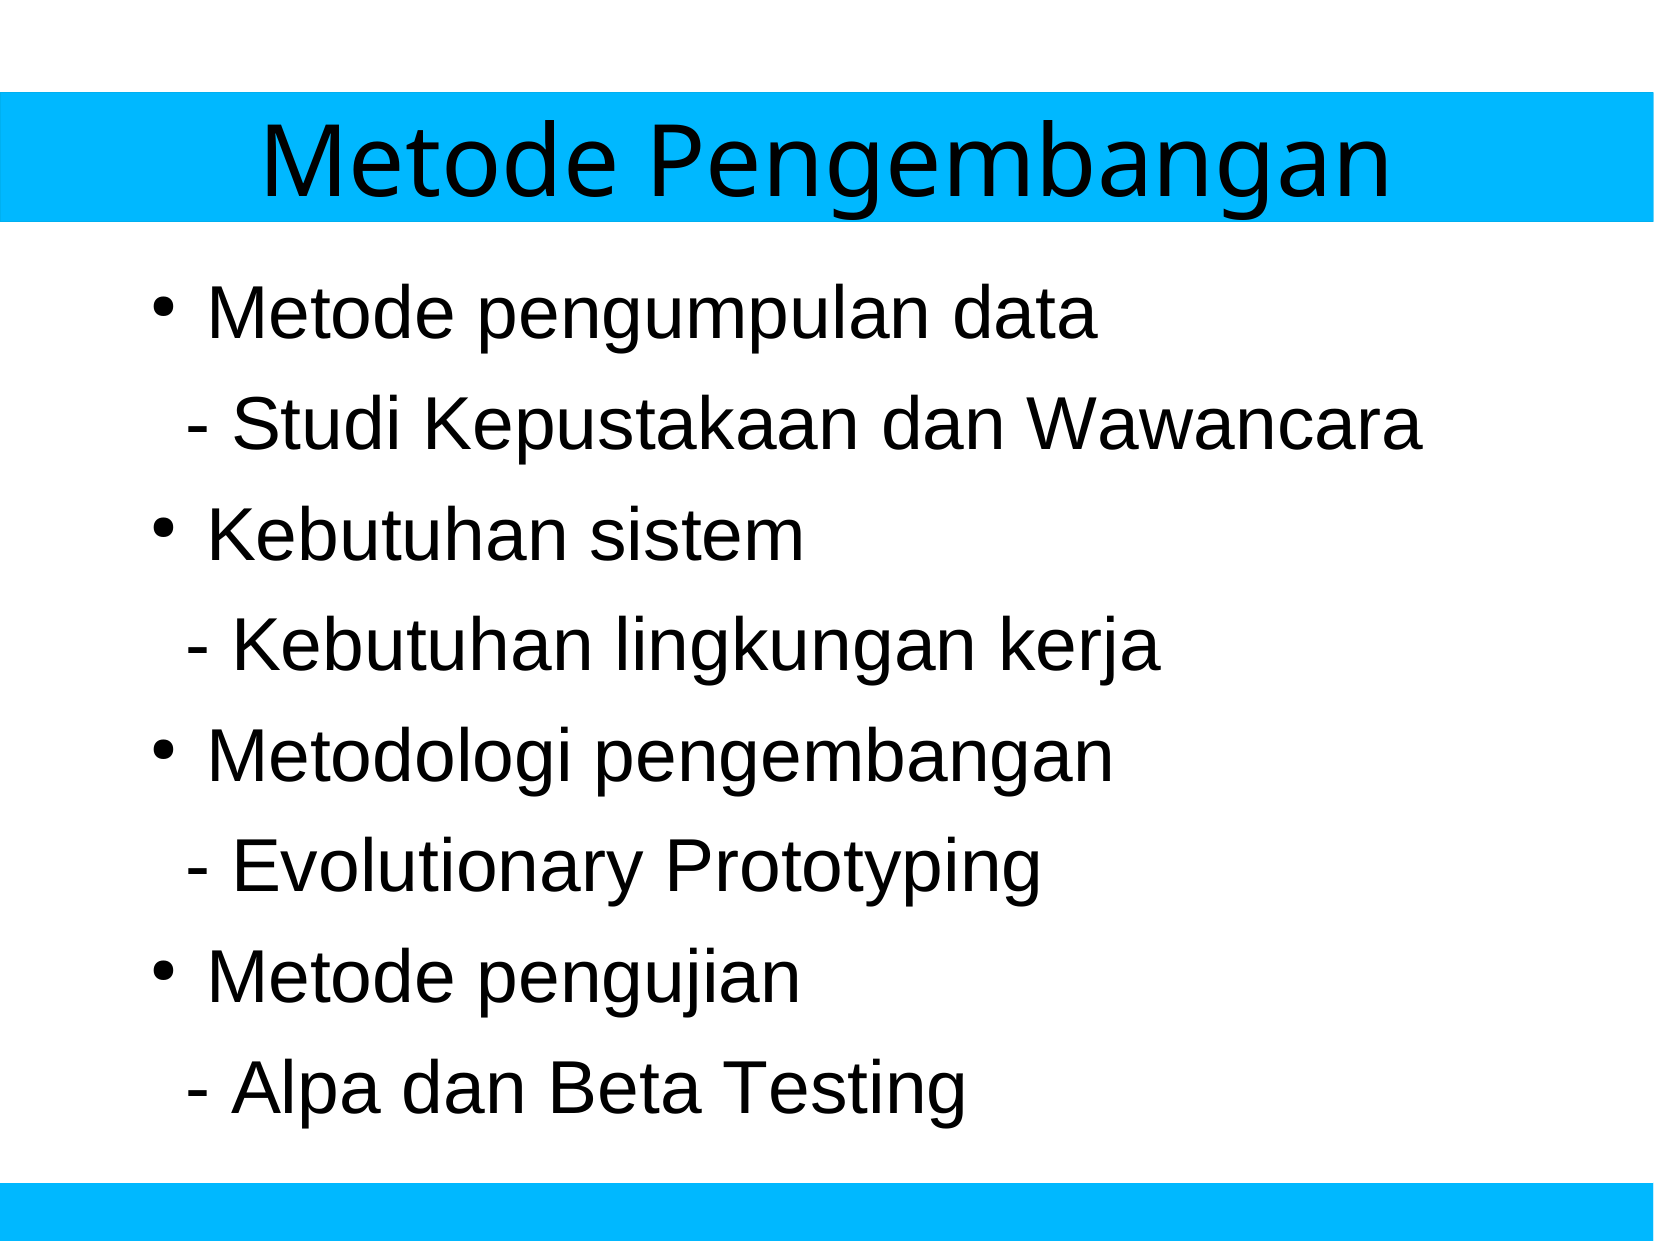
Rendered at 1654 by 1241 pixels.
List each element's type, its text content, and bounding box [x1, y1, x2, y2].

text_box [0, 1182, 1654, 1241]
text_box Metode pengumpulan data - Studi Kepustakaan dan Wawancara Kebutuhan sistem - Kebutuhan lingkungan kerja Metodologi pengembangan - Evolutionary Prototyping Metode pengujian - Alpa dan Beta Testing [135, 235, 1560, 1137]
text_box [1571, 92, 1654, 222]
text_box [0, 92, 82, 222]
text_box Metode Pengembangan [82, 49, 1571, 257]
